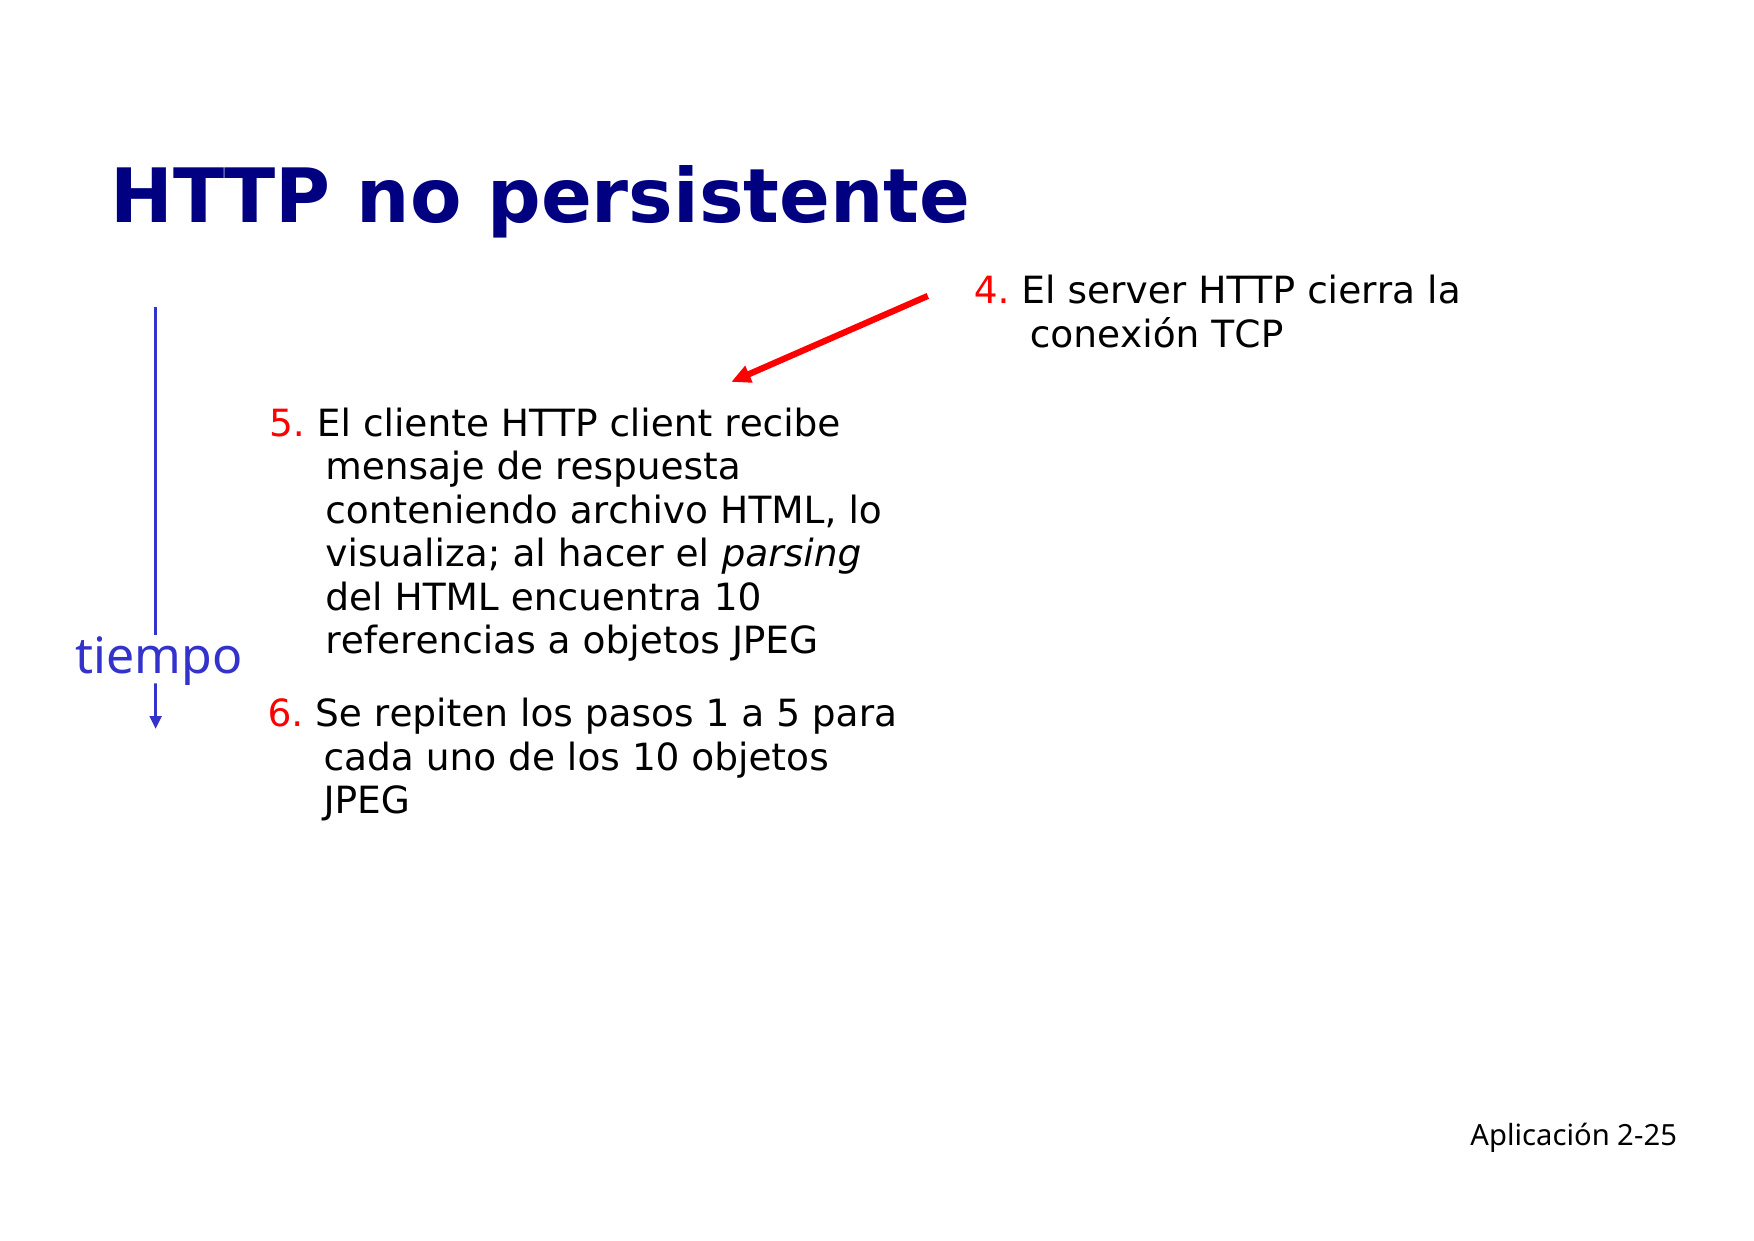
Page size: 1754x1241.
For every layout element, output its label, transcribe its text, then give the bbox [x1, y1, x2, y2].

text_box 6. Se repiten los pasos 1 a 5 para cada uno de los 10 objetos JPEG [252, 684, 935, 794]
text_box 4. El server HTTP cierra la conexión TCP [959, 261, 1641, 382]
text_box tiempo [60, 612, 258, 697]
list 5. El cliente HTTP client recibe mensaje de respuesta conteniendo archivo HTML, lo visualiza; al hacer el parsing del HTML encuentra 10 referencias a objetos JPEG [254, 393, 937, 671]
title HTTP no persistente [95, 88, 1671, 305]
